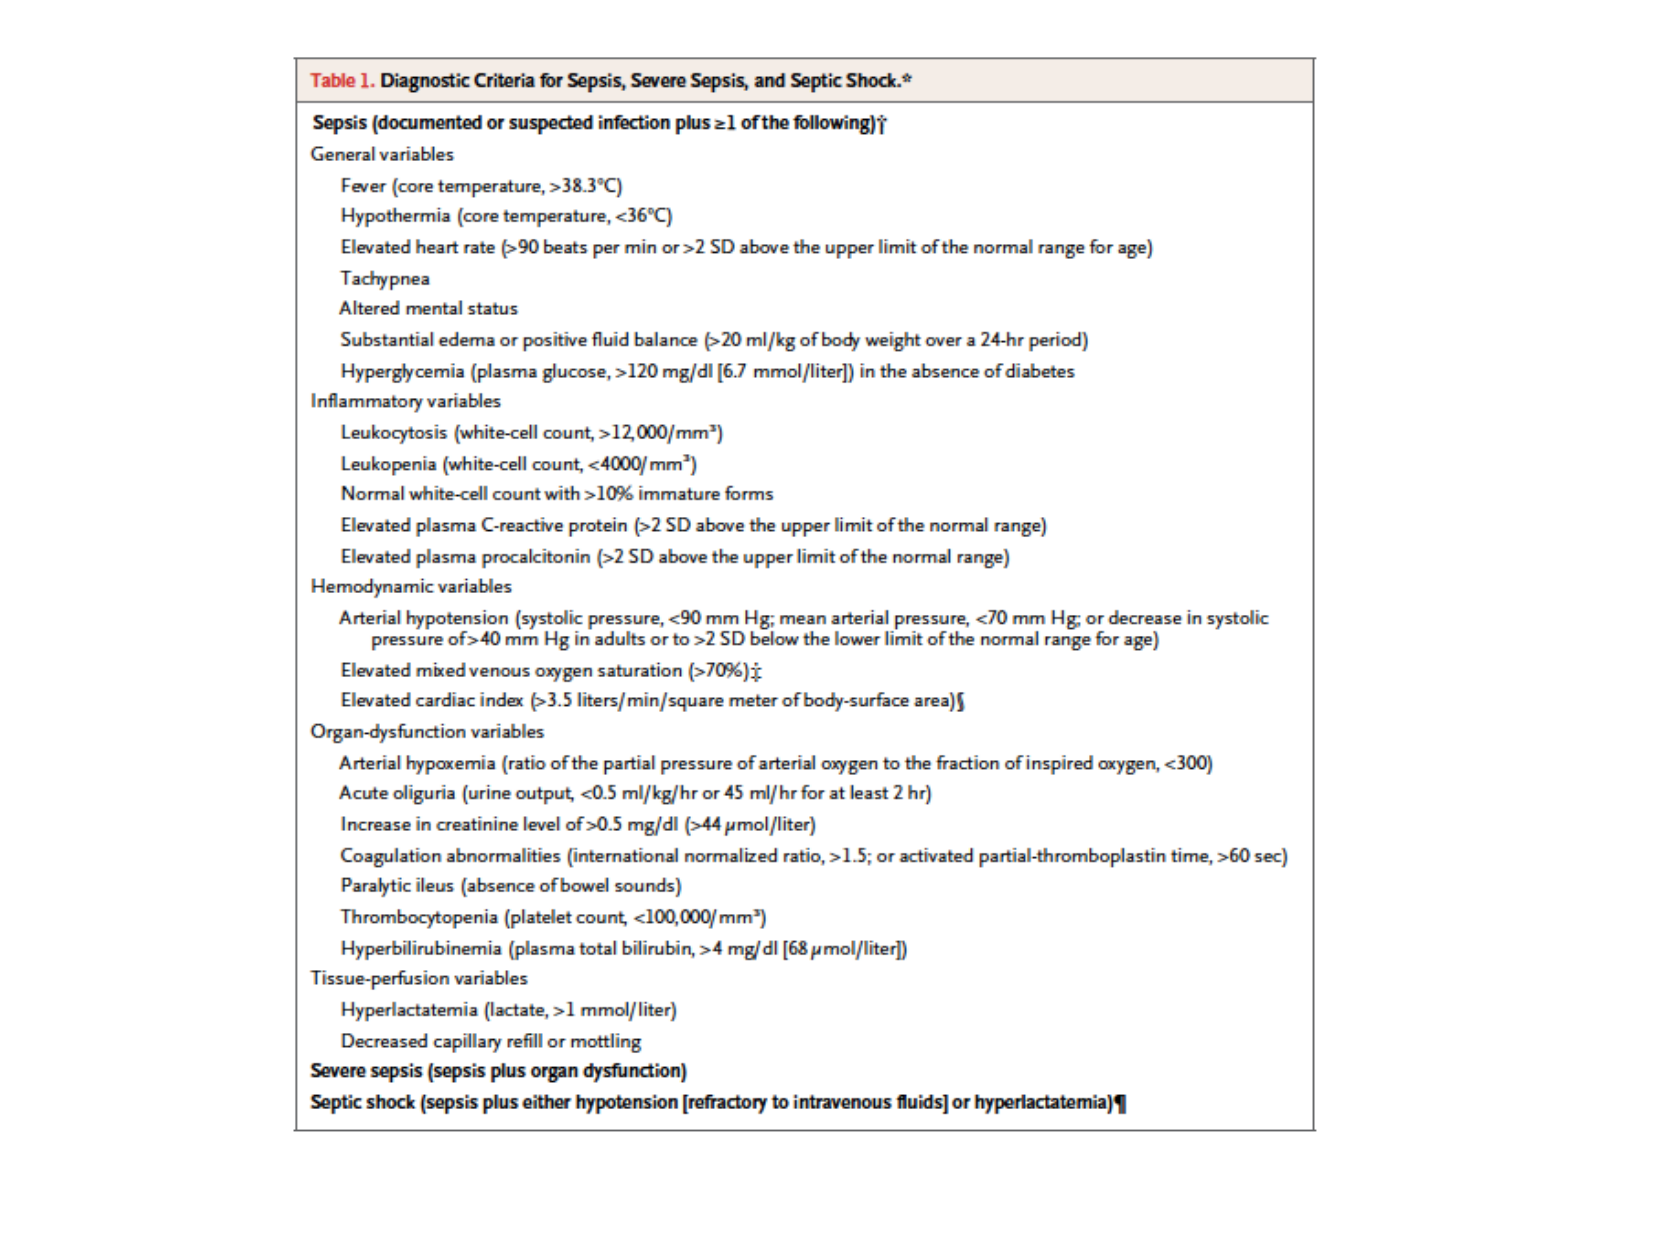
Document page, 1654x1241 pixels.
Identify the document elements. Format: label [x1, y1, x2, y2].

picture [283, 35, 1335, 1144]
